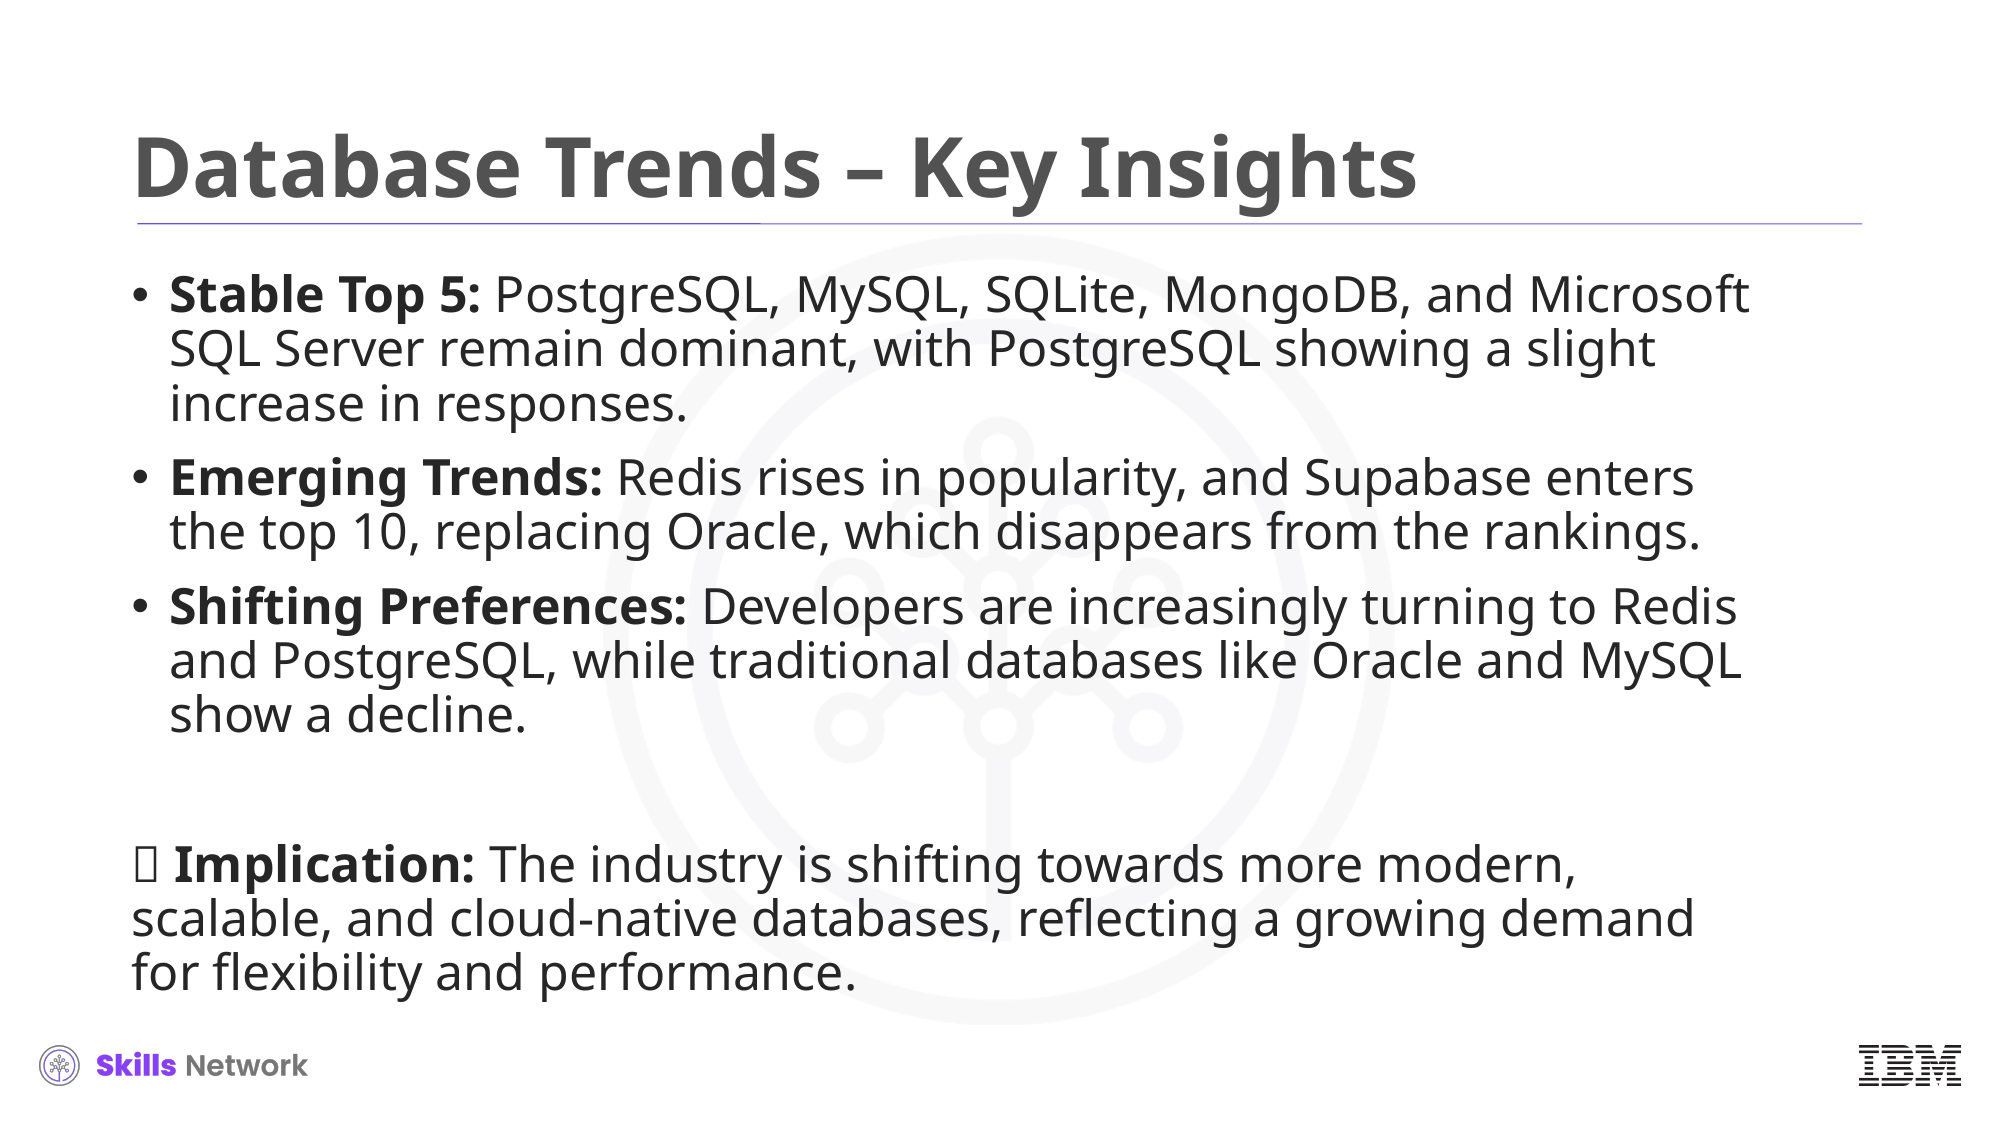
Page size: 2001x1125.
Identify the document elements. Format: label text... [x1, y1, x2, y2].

picture [39, 1045, 308, 1086]
picture [1859, 1045, 1961, 1086]
list Stable Top 5: PostgreSQL, MySQL, SQLite, MongoDB, and Microsoft SQL Server remain dominant, with PostgreSQL showing a slight increase in responses. Emerging Trends: Redis rises in popularity, and Supabase enters the top 10, replacing Oracle, which disappears from the rankings. Shifting Preferences: Developers are increasingly turning to Redis and PostgreSQL, while traditional databases like Oracle and MySQL show a decline. 📌 Implication: The industry is shifting towards more modern, scalable, and cloud-native databases, reflecting a growing demand for flexibility and performance. [116, 262, 1776, 1010]
title Database Trends – Key Insights [116, 59, 1999, 281]
